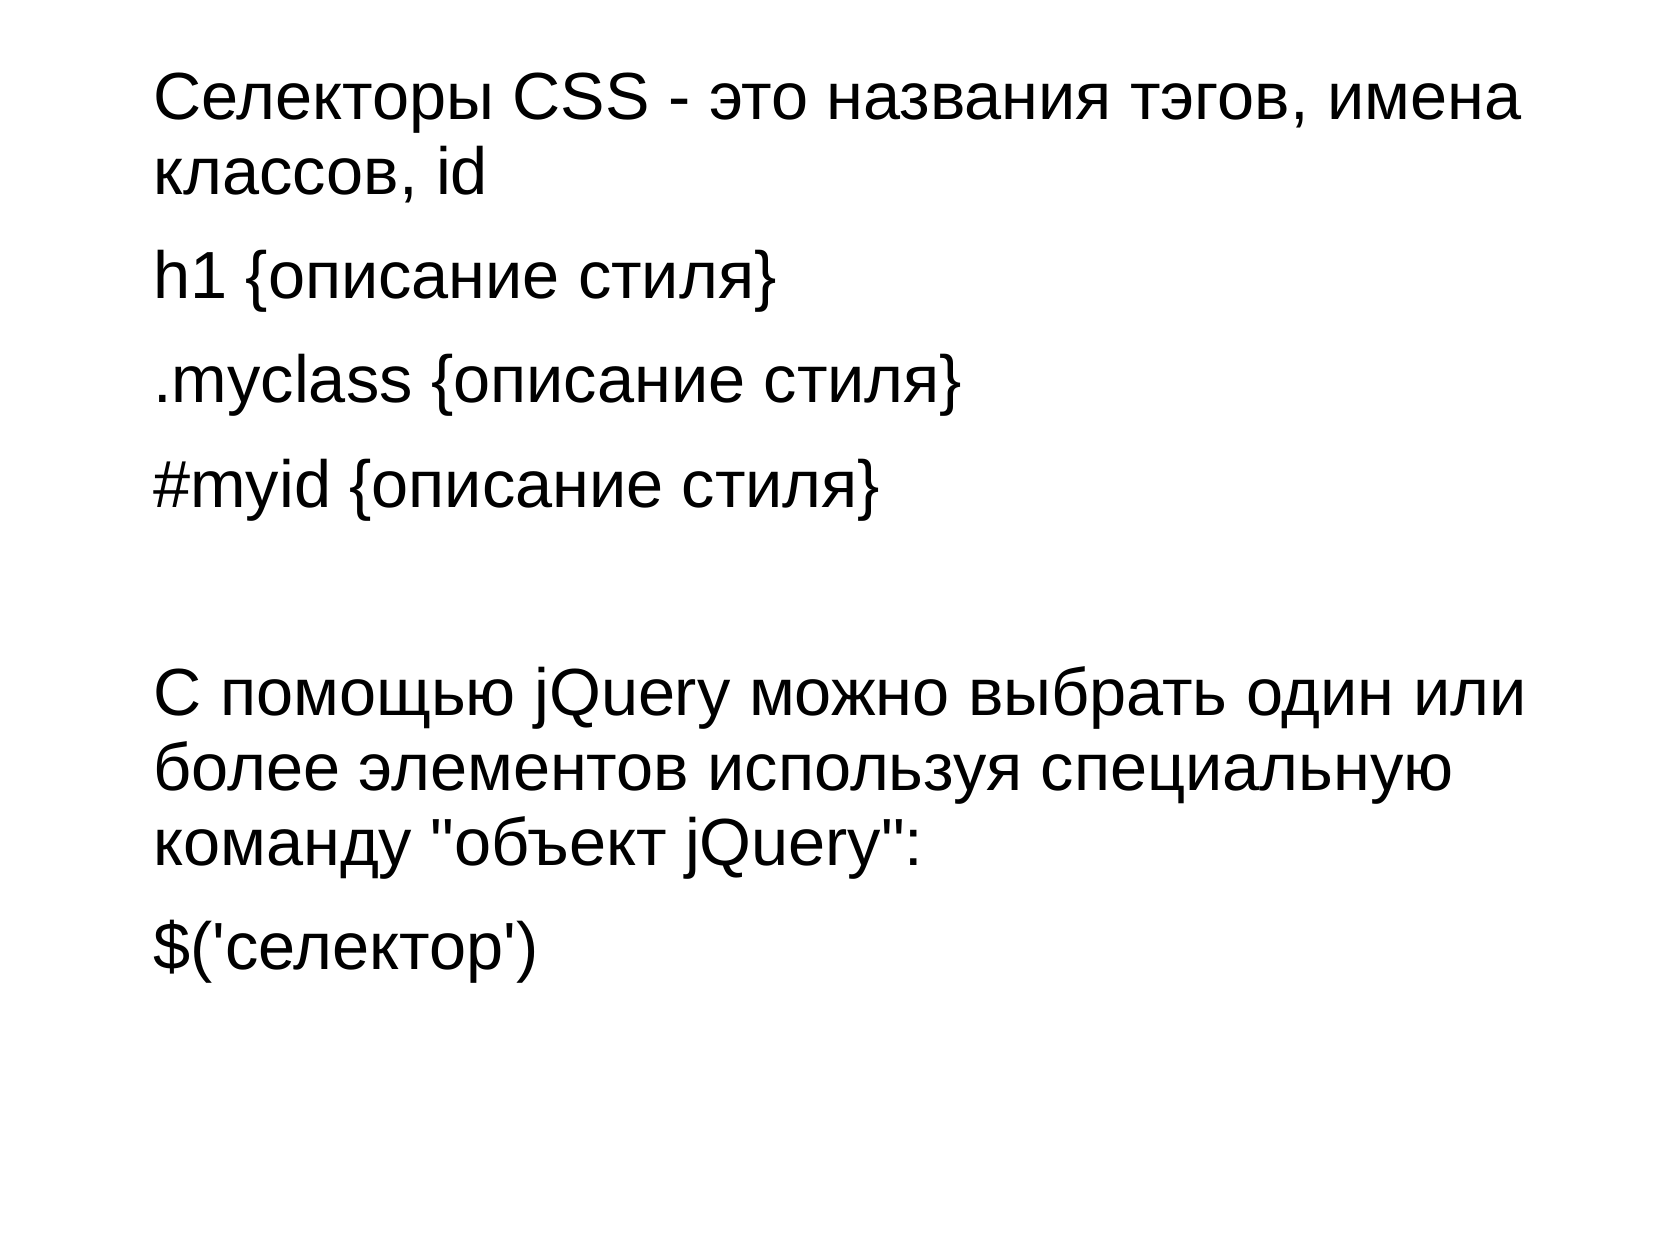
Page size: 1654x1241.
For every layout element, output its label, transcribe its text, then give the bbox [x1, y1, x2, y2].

list Селекторы CSS - это названия тэгов, имена классов, id h1 {описание стиля} .myclass {описание стиля} #myid {описание стиля} С помощью jQuery можно выбрать один или более элементов используя специальную команду "объект jQuery": $('селектор') [82, 59, 1571, 1109]
